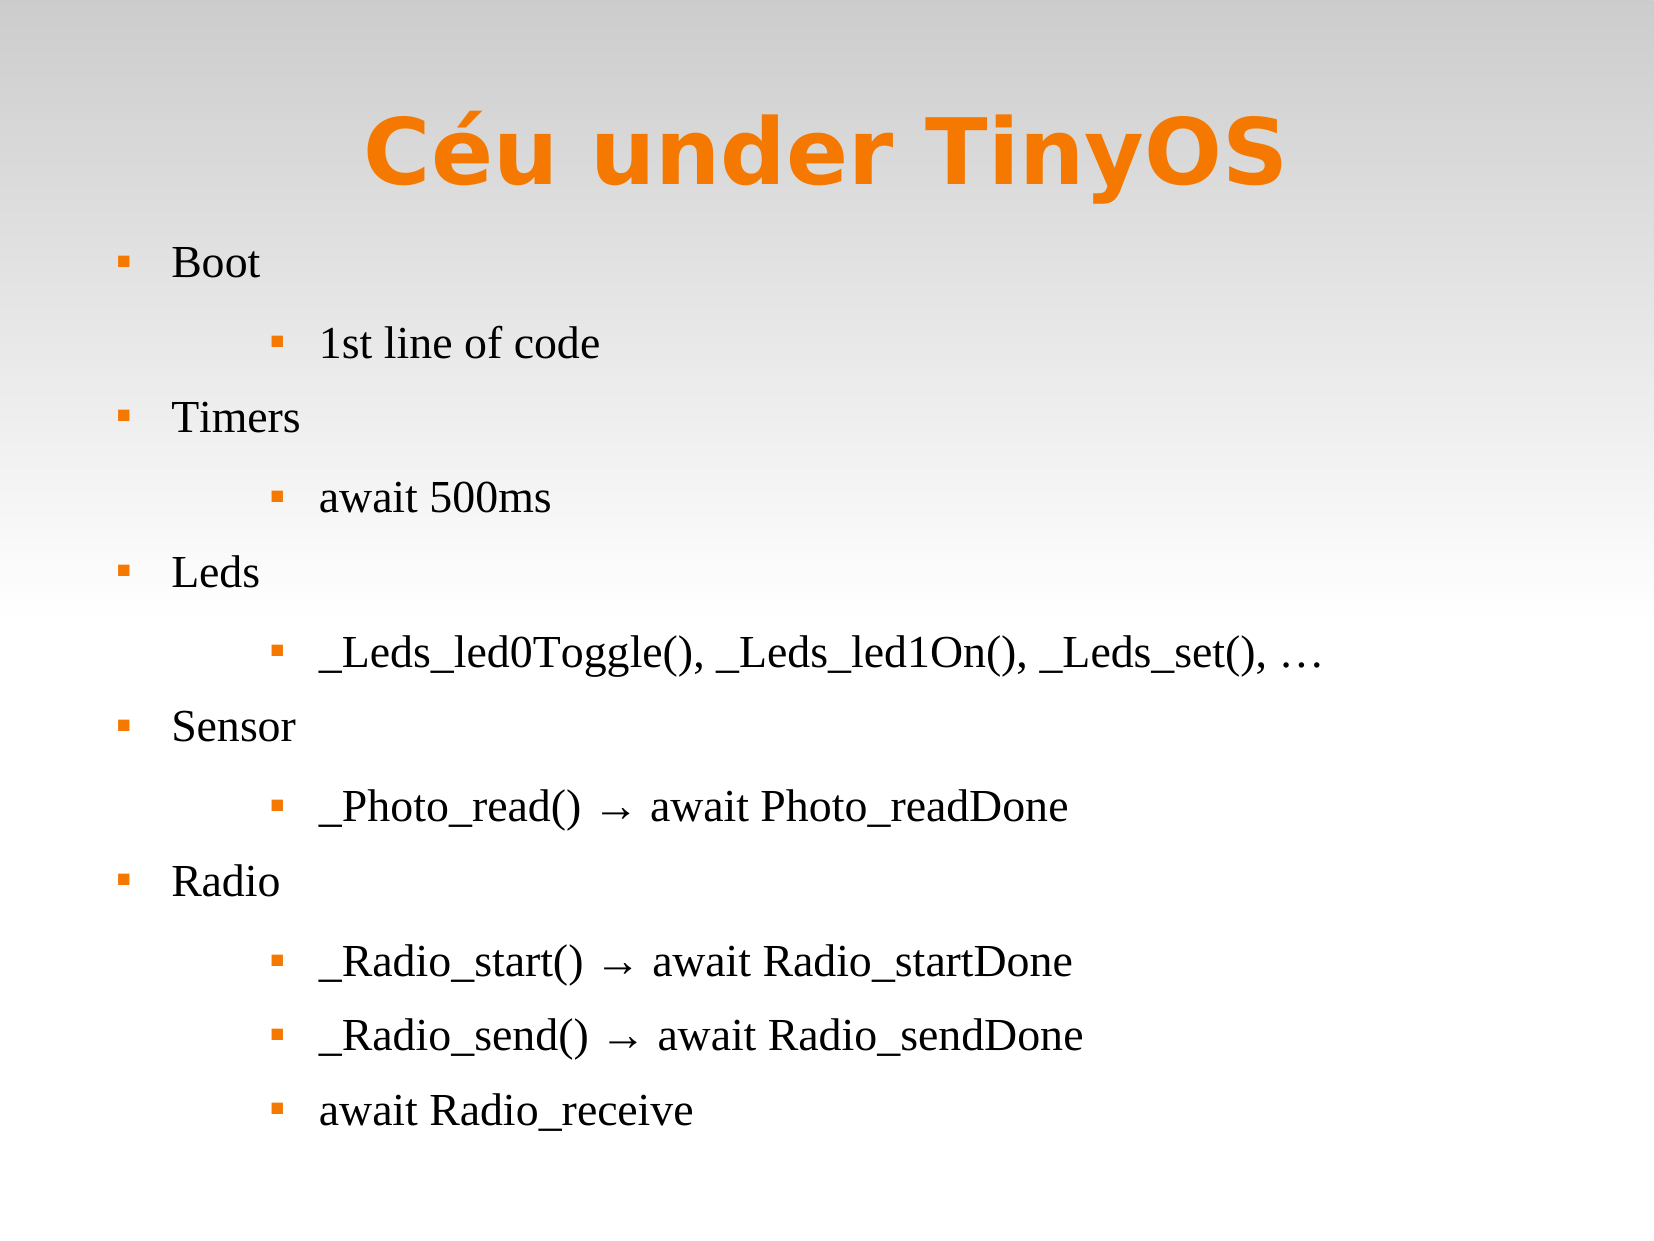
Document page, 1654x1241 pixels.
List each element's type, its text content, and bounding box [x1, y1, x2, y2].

list Boot 1st line of code Timers await 500ms Leds _Leds_led0Toggle(), _Leds_led1On(), _Leds_set(), … Sensor _Photo_read() → await Photo_readDone Radio _Radio_start() → await Radio_startDone _Radio_send() → await Radio_sendDone await Radio_receive [82, 237, 1571, 1241]
title Céu under TinyOS [82, 49, 1571, 237]
